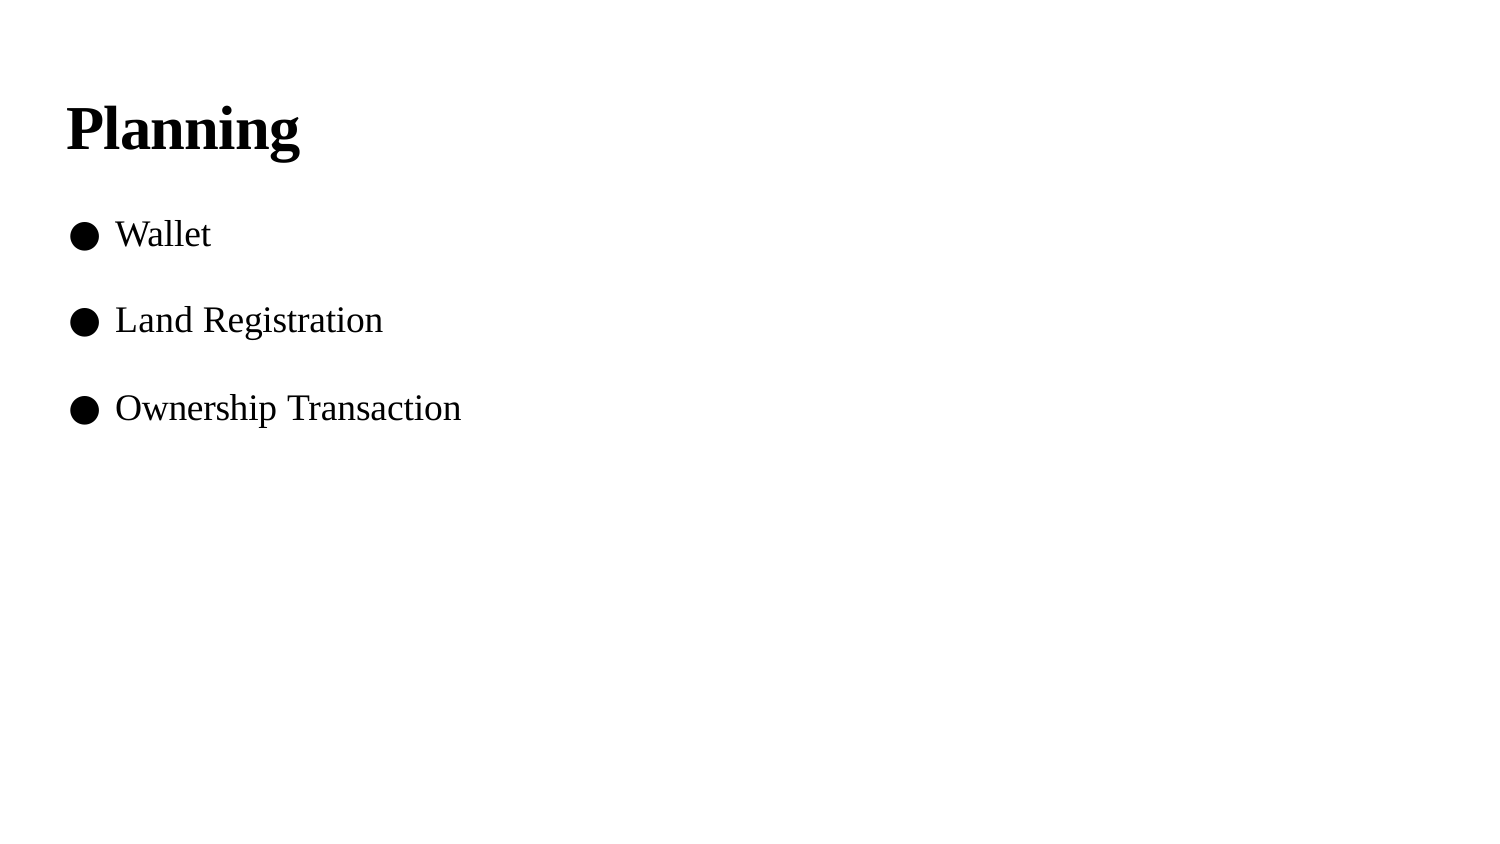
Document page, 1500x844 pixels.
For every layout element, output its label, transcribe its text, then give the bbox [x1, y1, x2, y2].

title Planning [64, 84, 304, 164]
text_box Wallet Land Registration Ownership Transaction [64, 207, 466, 429]
